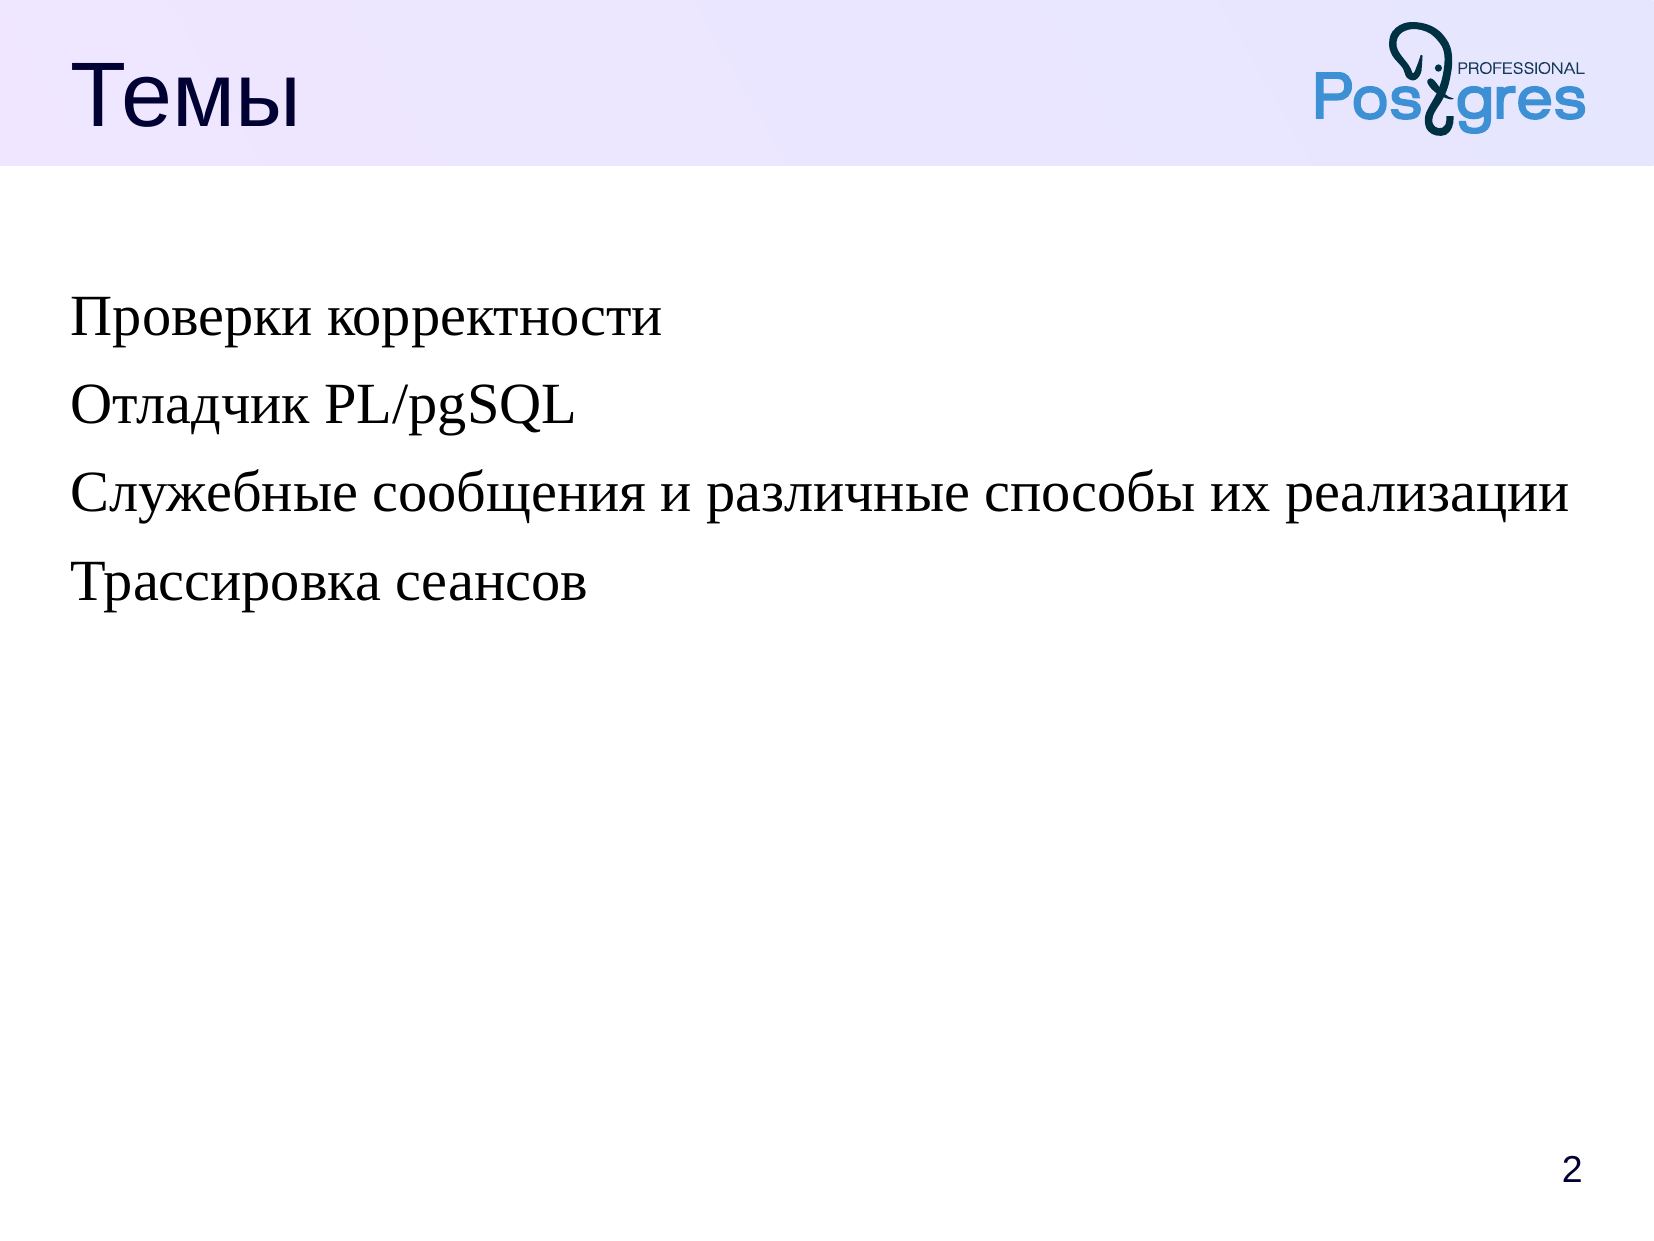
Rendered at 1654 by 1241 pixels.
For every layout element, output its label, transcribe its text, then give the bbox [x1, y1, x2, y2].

list Проверки корректности Отладчик PL/pgSQL Служебные сообщения и различные способы их реализации Трассировка сеансов [70, 283, 1583, 1141]
title Темы [70, 43, 1241, 147]
